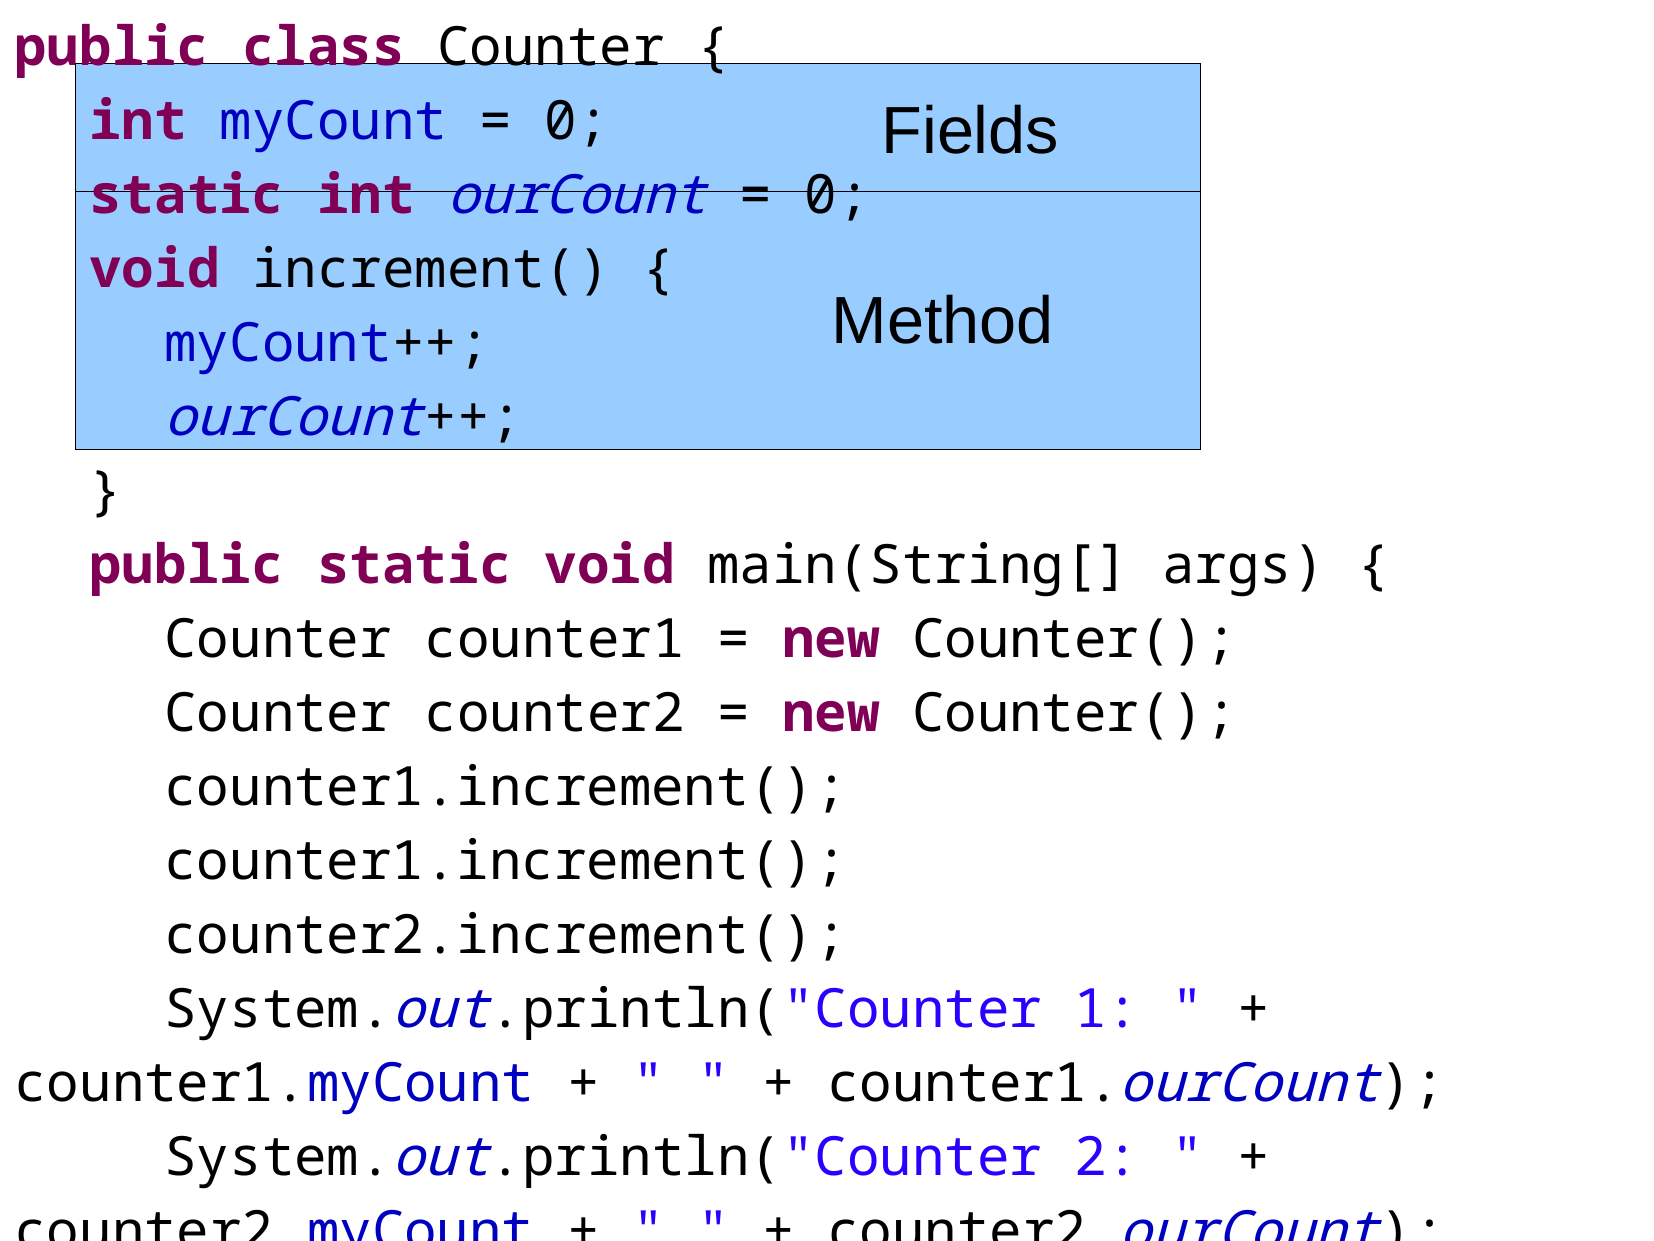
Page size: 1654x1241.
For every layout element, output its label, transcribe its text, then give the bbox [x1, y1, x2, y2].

text_box public class Counter { int myCount = 0; static int ourCount = 0; void increment() { myCount++; ourCount++; } public static void main(String[] args) { Counter counter1 = new Counter(); Counter counter2 = new Counter(); counter1.increment(); counter1.increment(); counter2.increment(); System.out.println("Counter 1: " + counter1.myCount + " " + counter1.ourCount); System.out.println("Counter 2: " + counter2.myCount + " " + counter2.ourCount); } } [0, 0, 1654, 1241]
